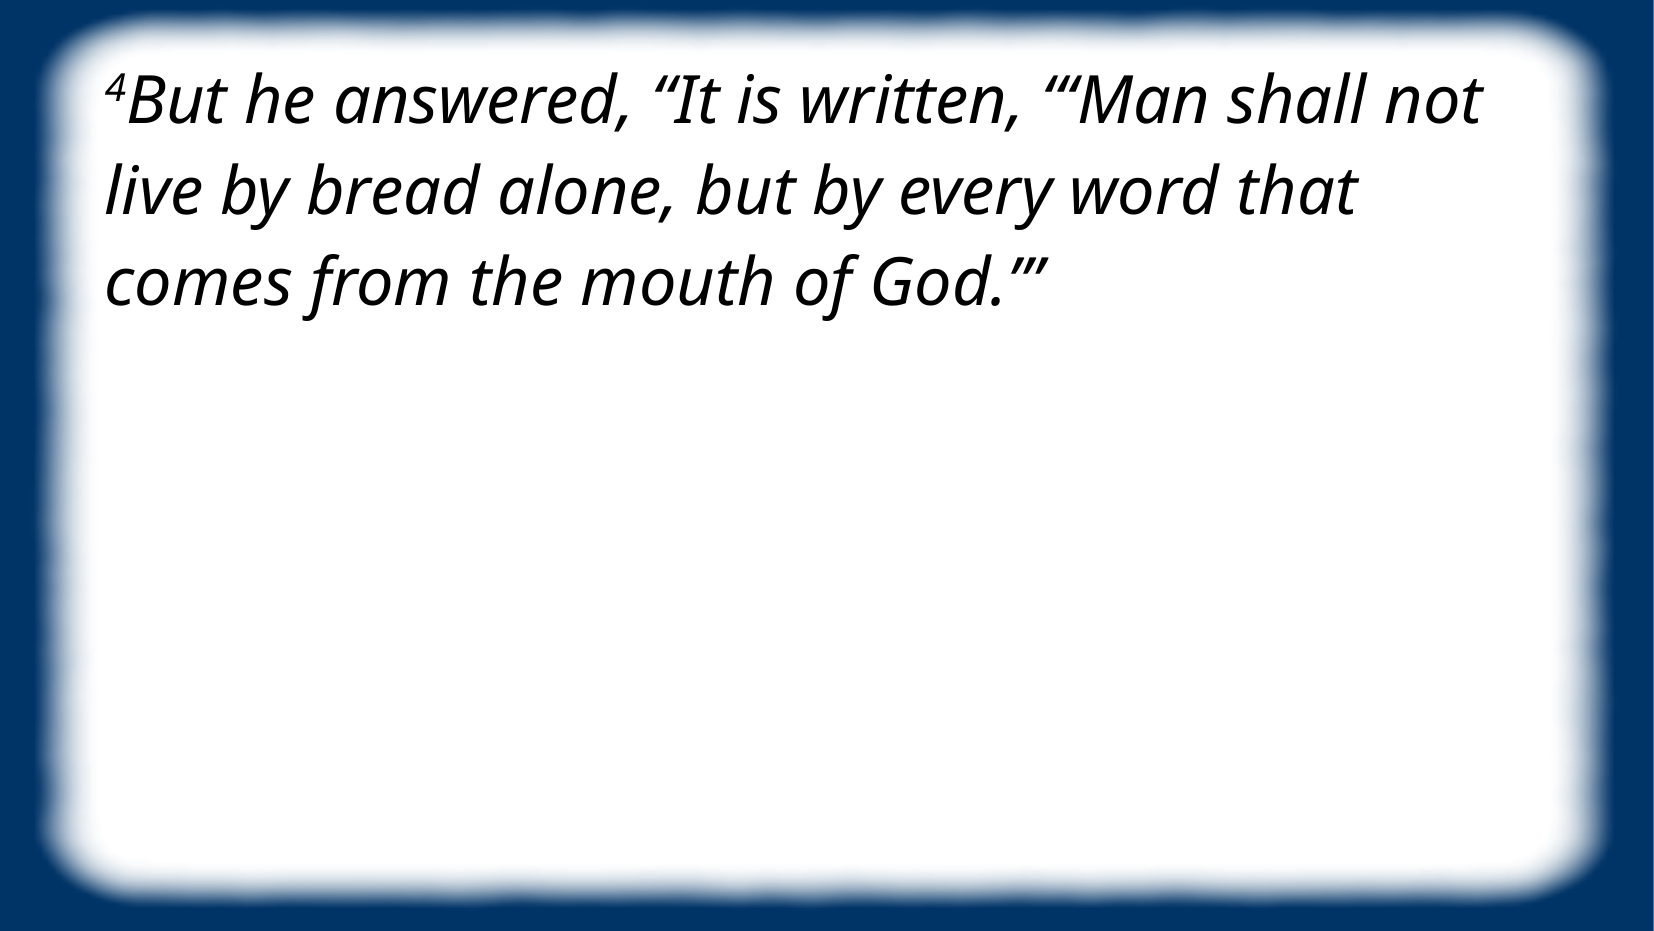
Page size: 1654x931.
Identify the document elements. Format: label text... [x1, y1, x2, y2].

picture [0, 0, 1654, 931]
text_box 4But he answered, “It is written, “‘Man shall not live by bread alone, but by every word that comes from the mouth of God.’” [90, 45, 1546, 327]
